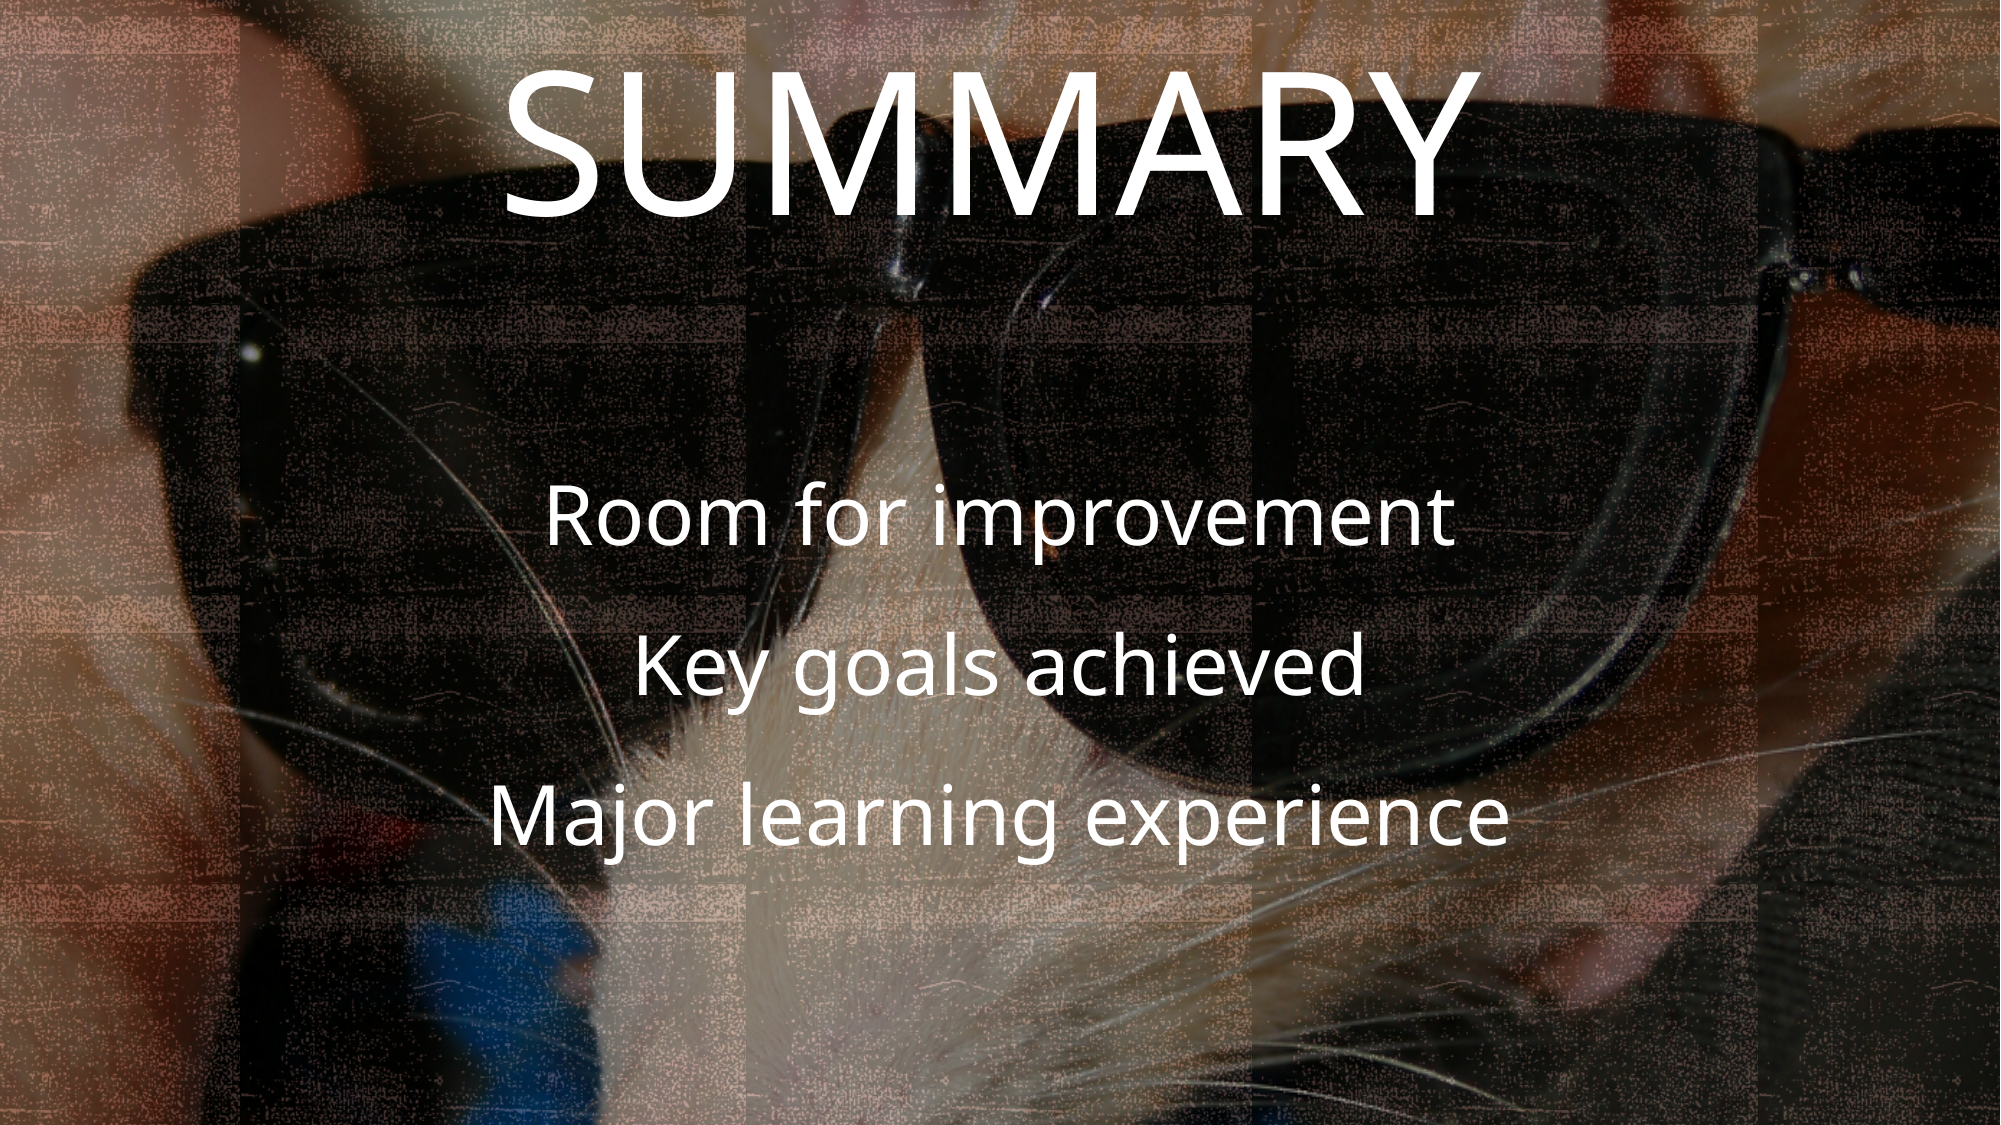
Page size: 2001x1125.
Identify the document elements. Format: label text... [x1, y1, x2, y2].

text_box Room for improvement Key goals achieved Major learning experience [0, 404, 2000, 870]
text_box [0, 0, 2000, 404]
title Summary [172, 0, 1807, 261]
text_box [0, 870, 2000, 1125]
